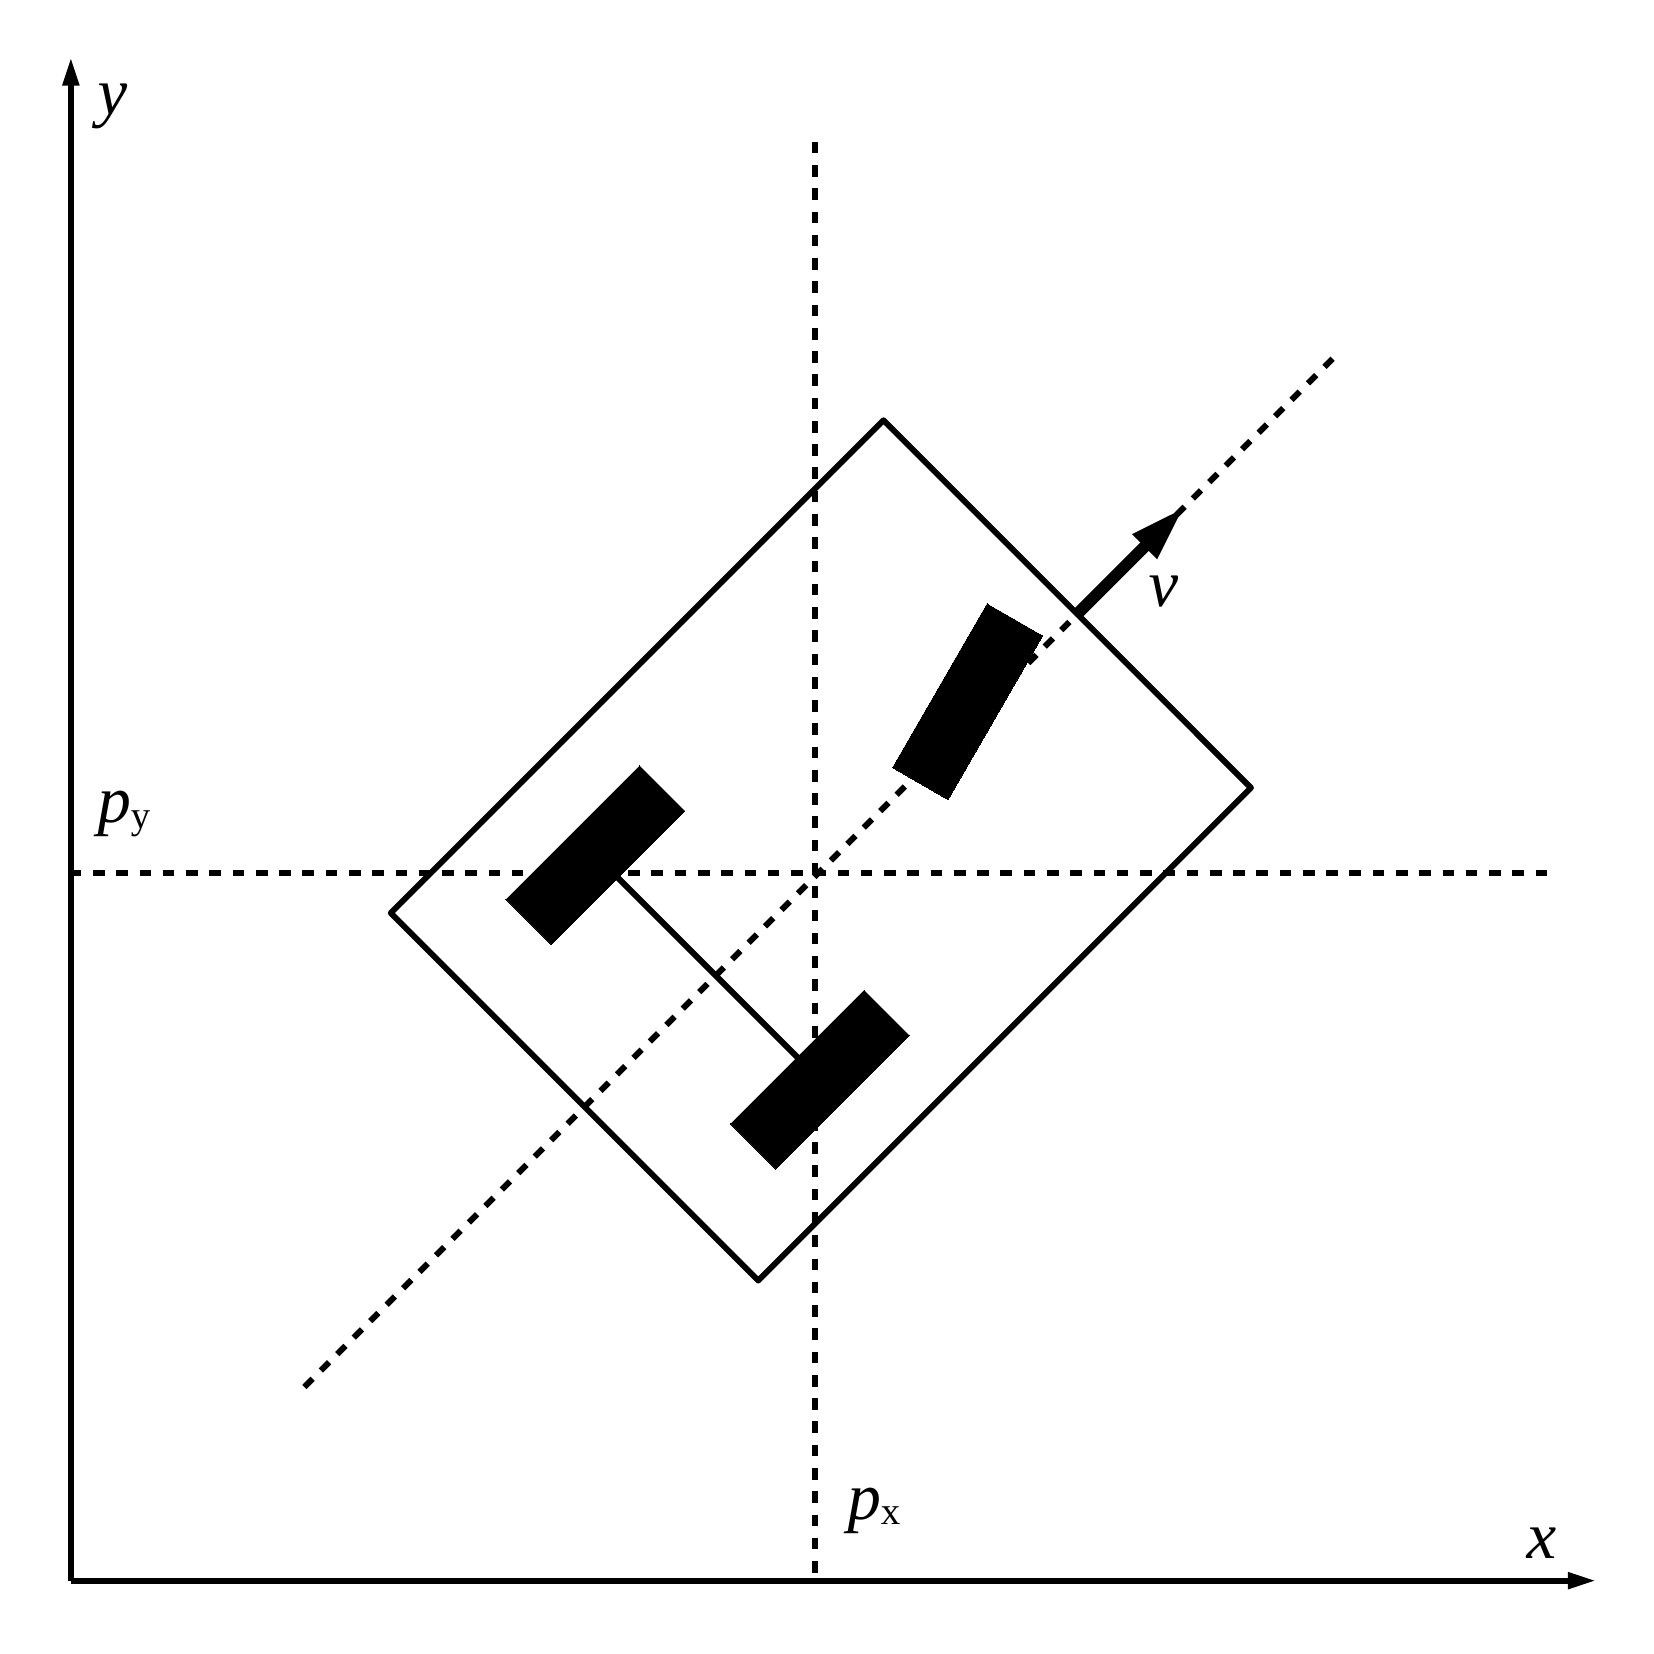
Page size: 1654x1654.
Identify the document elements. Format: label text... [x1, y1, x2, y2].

text_box x [1511, 1492, 1654, 1581]
text_box v [1133, 539, 1347, 628]
text_box y [82, 47, 296, 136]
text_box py [82, 755, 296, 867]
text_box [390, 420, 1251, 1281]
text_box px [832, 1452, 1046, 1564]
